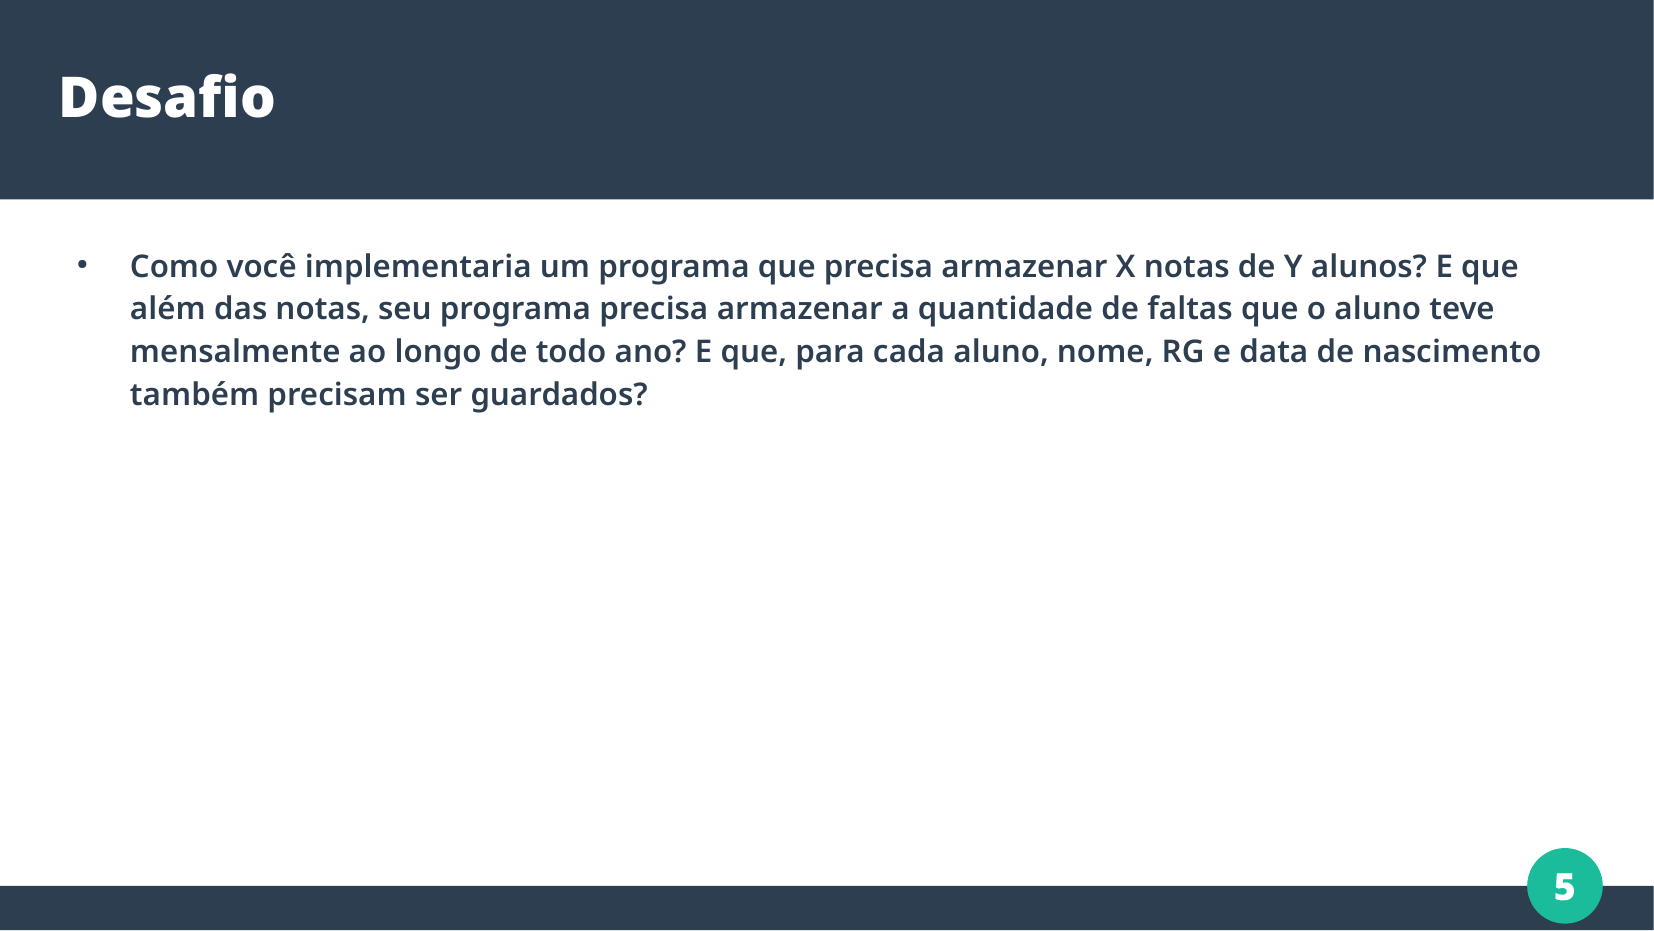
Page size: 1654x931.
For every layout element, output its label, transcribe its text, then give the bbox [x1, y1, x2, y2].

title Desafio [59, 37, 1595, 155]
list Como você implementaria um programa que precisa armazenar X notas de Y alunos? E que além das notas, seu programa precisa armazenar a quantidade de faltas que o aluno teve mensalmente ao longo de todo ano? E que, para cada aluno, nome, RG e data de nascimento também precisam ser guardados? [59, 243, 1595, 864]
